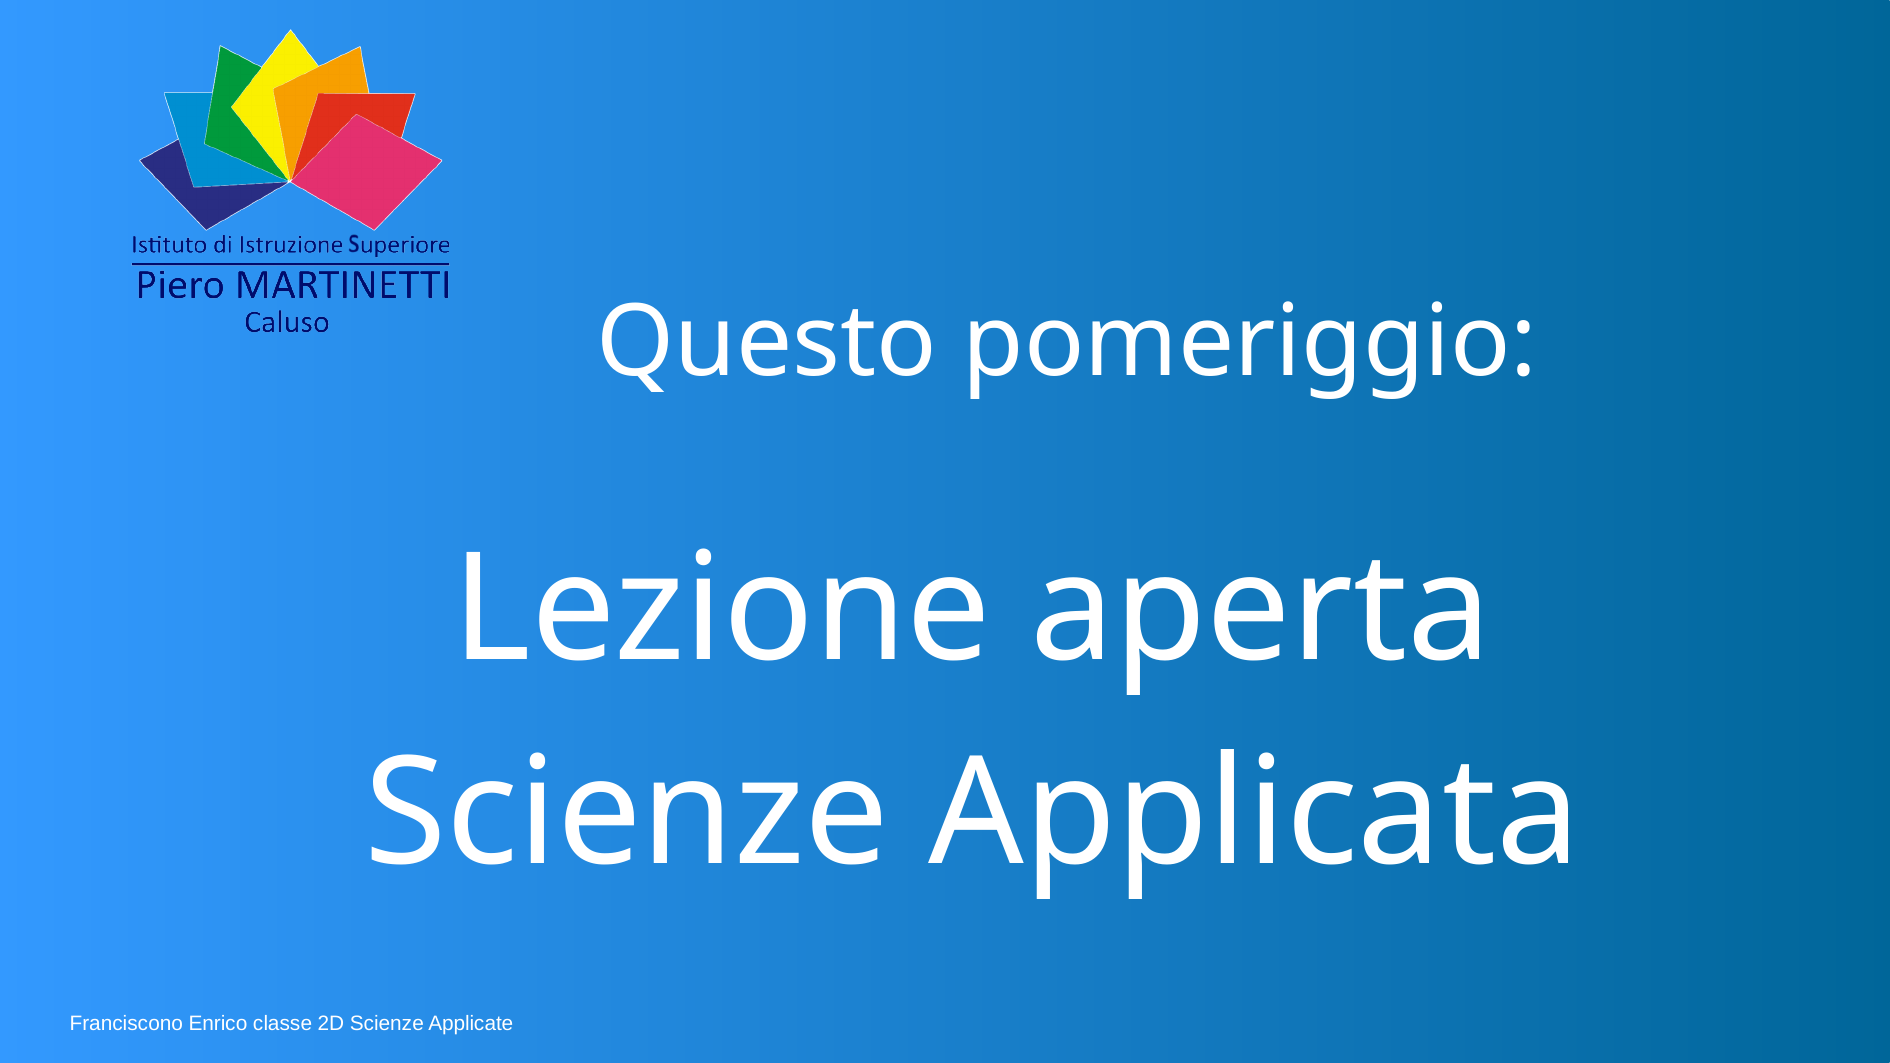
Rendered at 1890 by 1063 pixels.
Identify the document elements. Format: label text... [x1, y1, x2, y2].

picture [0, 23, 591, 355]
text_box Franciscono Enrico classe 2D Scienze Applicate [54, 1004, 628, 1063]
text_box Lezione aperta Scienze Applicata [225, 491, 1720, 1042]
text_box Questo pomeriggio: [385, 260, 1750, 507]
